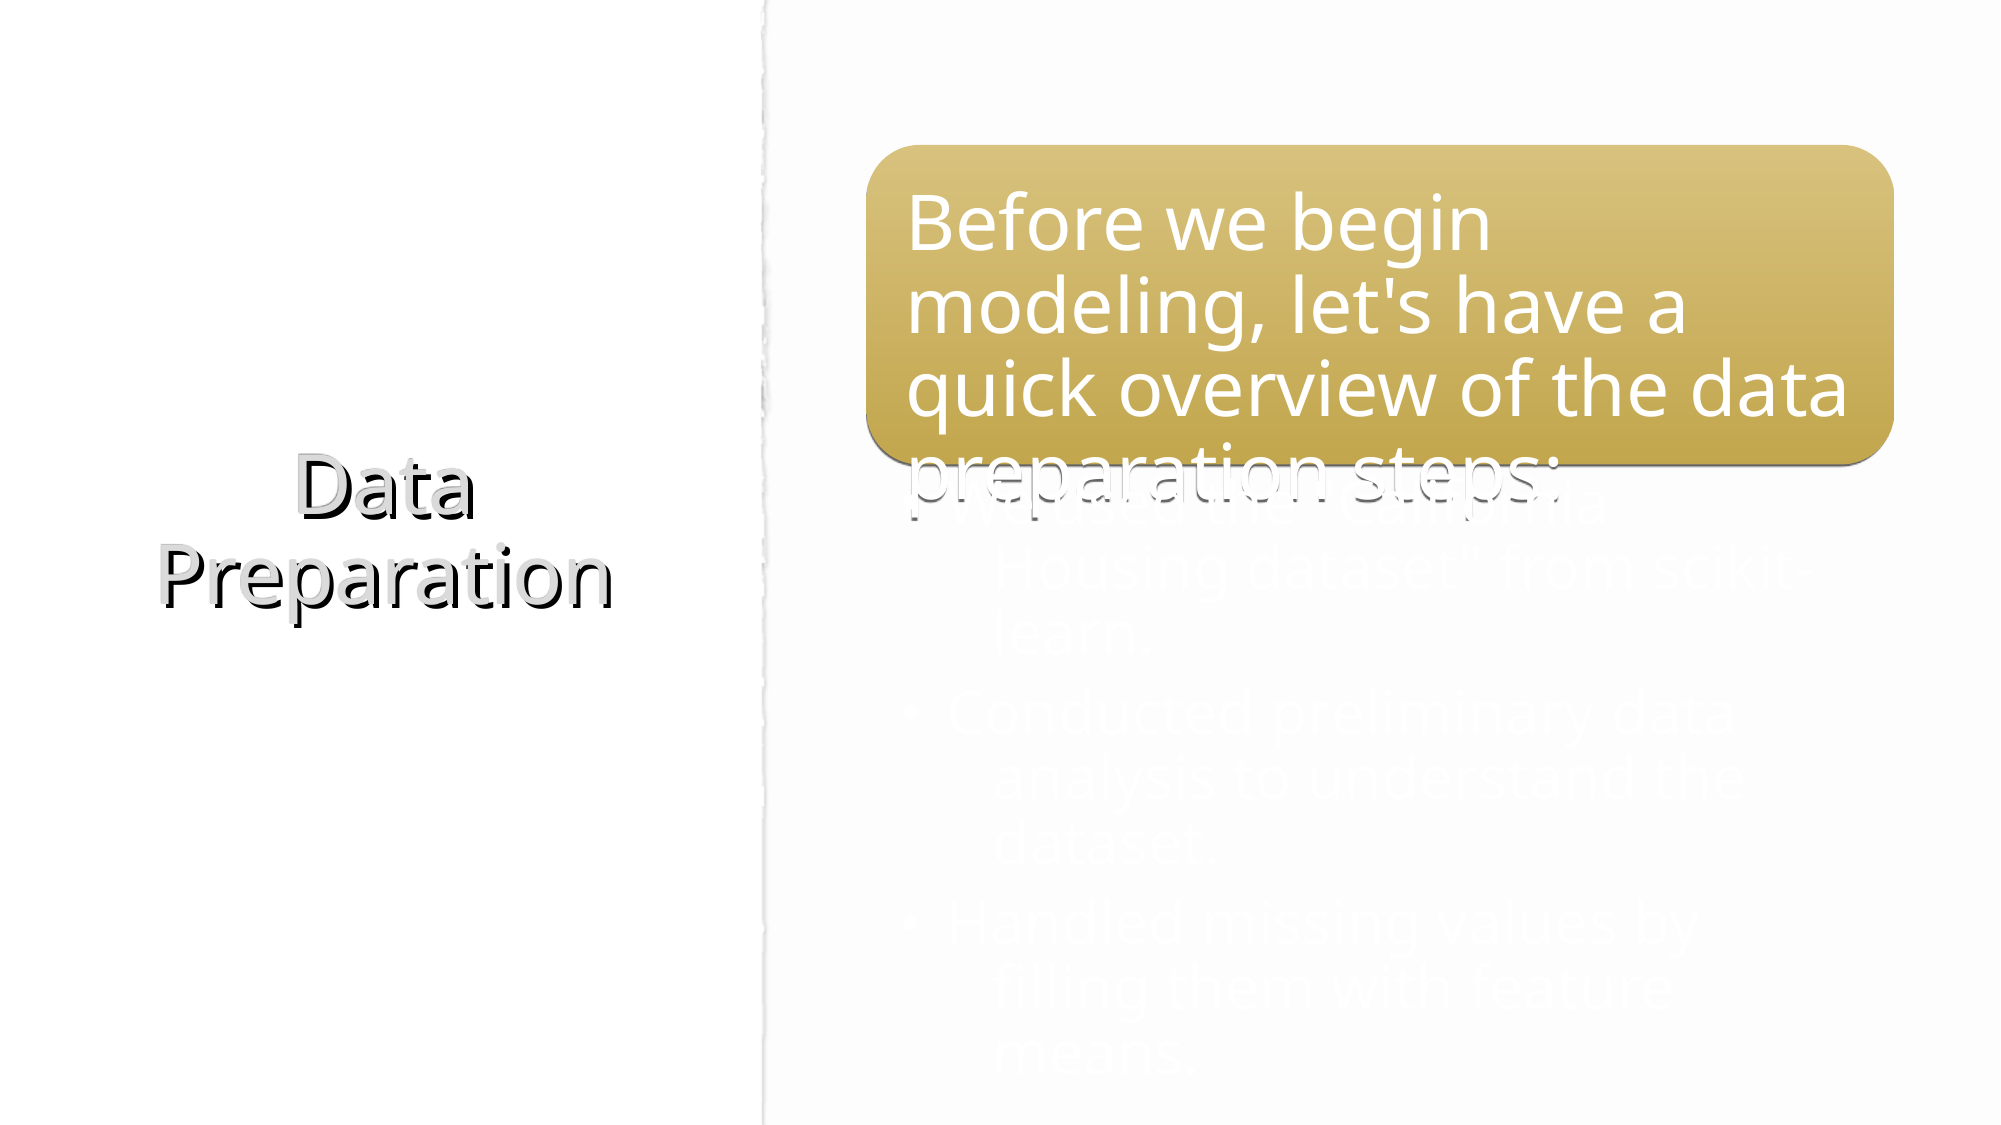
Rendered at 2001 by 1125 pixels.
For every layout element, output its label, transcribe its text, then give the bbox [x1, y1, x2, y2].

text_box Before we begin modeling, let's have a quick overview of the data preparation steps: [866, 144, 1895, 464]
text_box We used the "California Housing dataset" from scikit-learn. Conducted preliminary data analysis to understand the dataset. Handled missing values by filling them with feature means. [866, 464, 1895, 892]
title Data Preparation [103, 99, 664, 966]
picture [760, 0, 2000, 1125]
